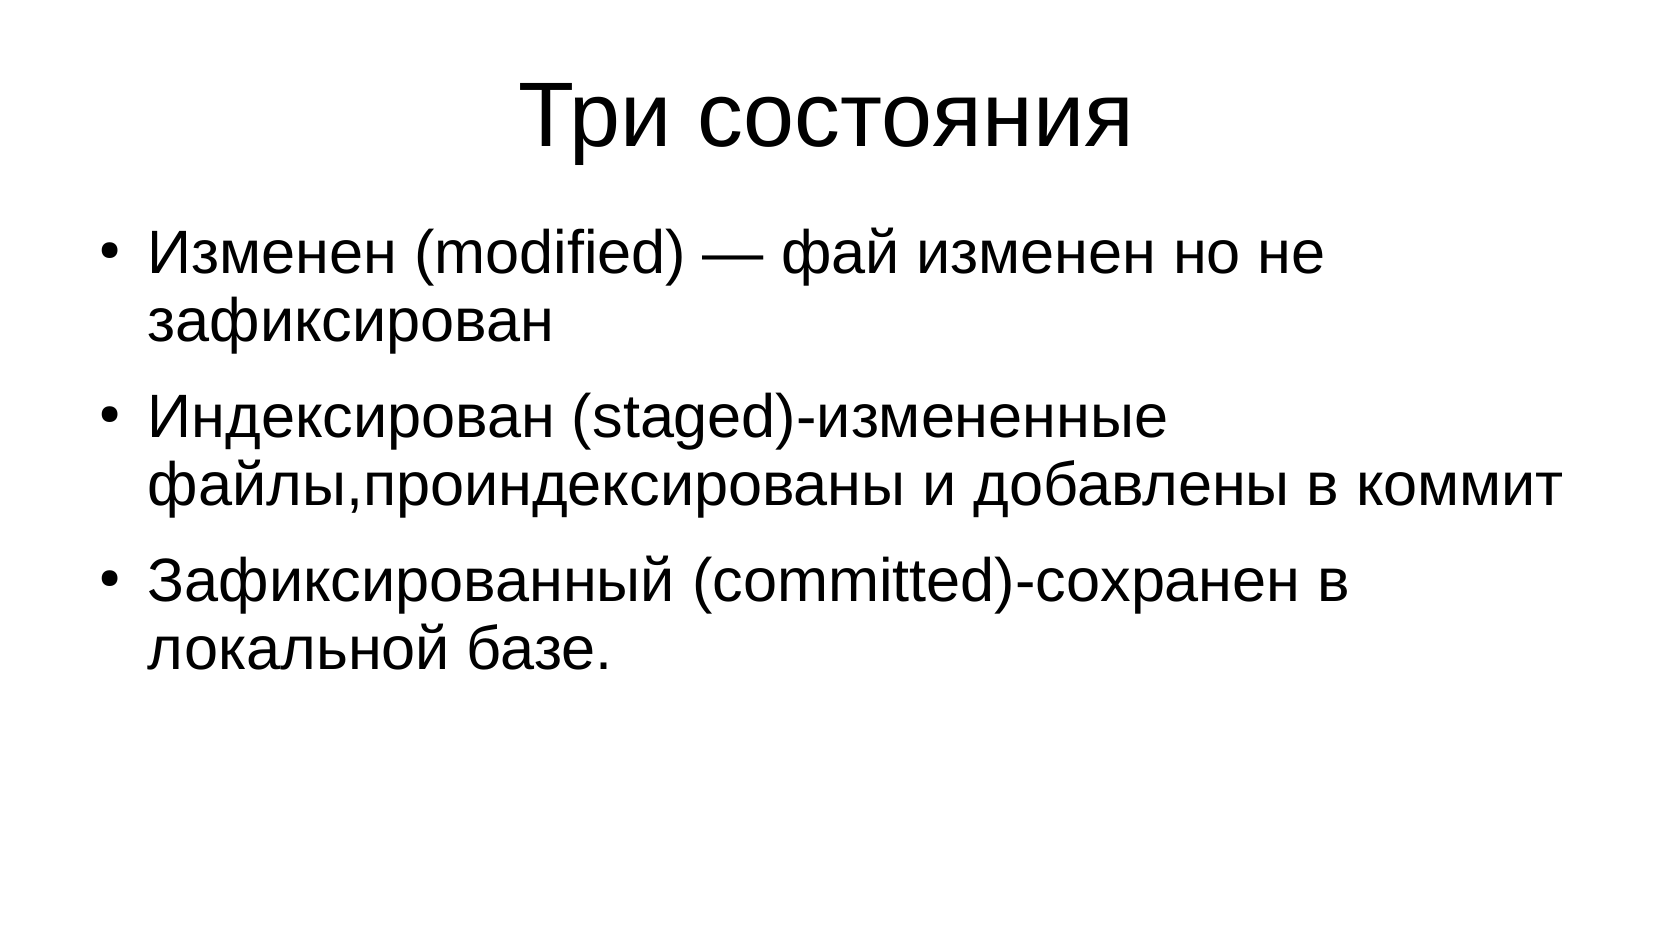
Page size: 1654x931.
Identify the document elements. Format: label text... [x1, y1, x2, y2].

list Изменен (modified) — фай изменен но не зафиксирован Индексирован (staged)-измененные файлы,проиндексированы и добавлены в коммит Зафиксированный (committed)-сохранен в локальной базе. [82, 217, 1571, 758]
title Три состояния [82, 37, 1571, 193]
